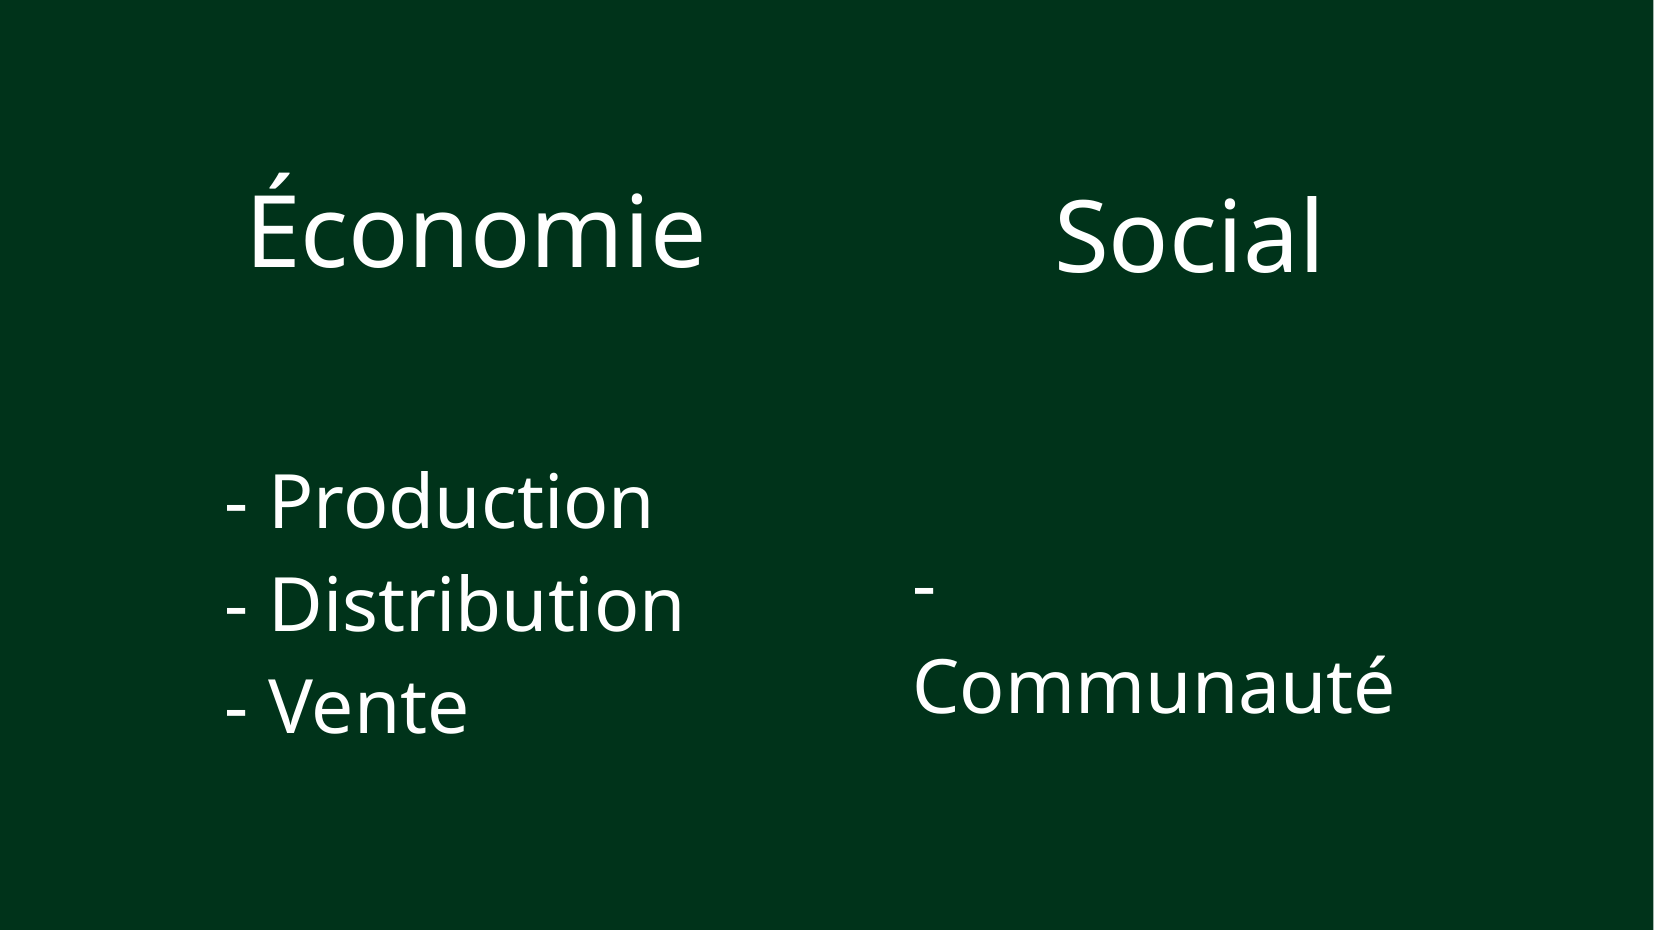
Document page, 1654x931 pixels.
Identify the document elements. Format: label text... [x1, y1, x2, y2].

text_box - Production - Distribution - Vente [210, 441, 745, 794]
text_box Économie [230, 153, 983, 315]
text_box - Communauté [897, 524, 1432, 650]
text_box Social [1039, 157, 1453, 398]
